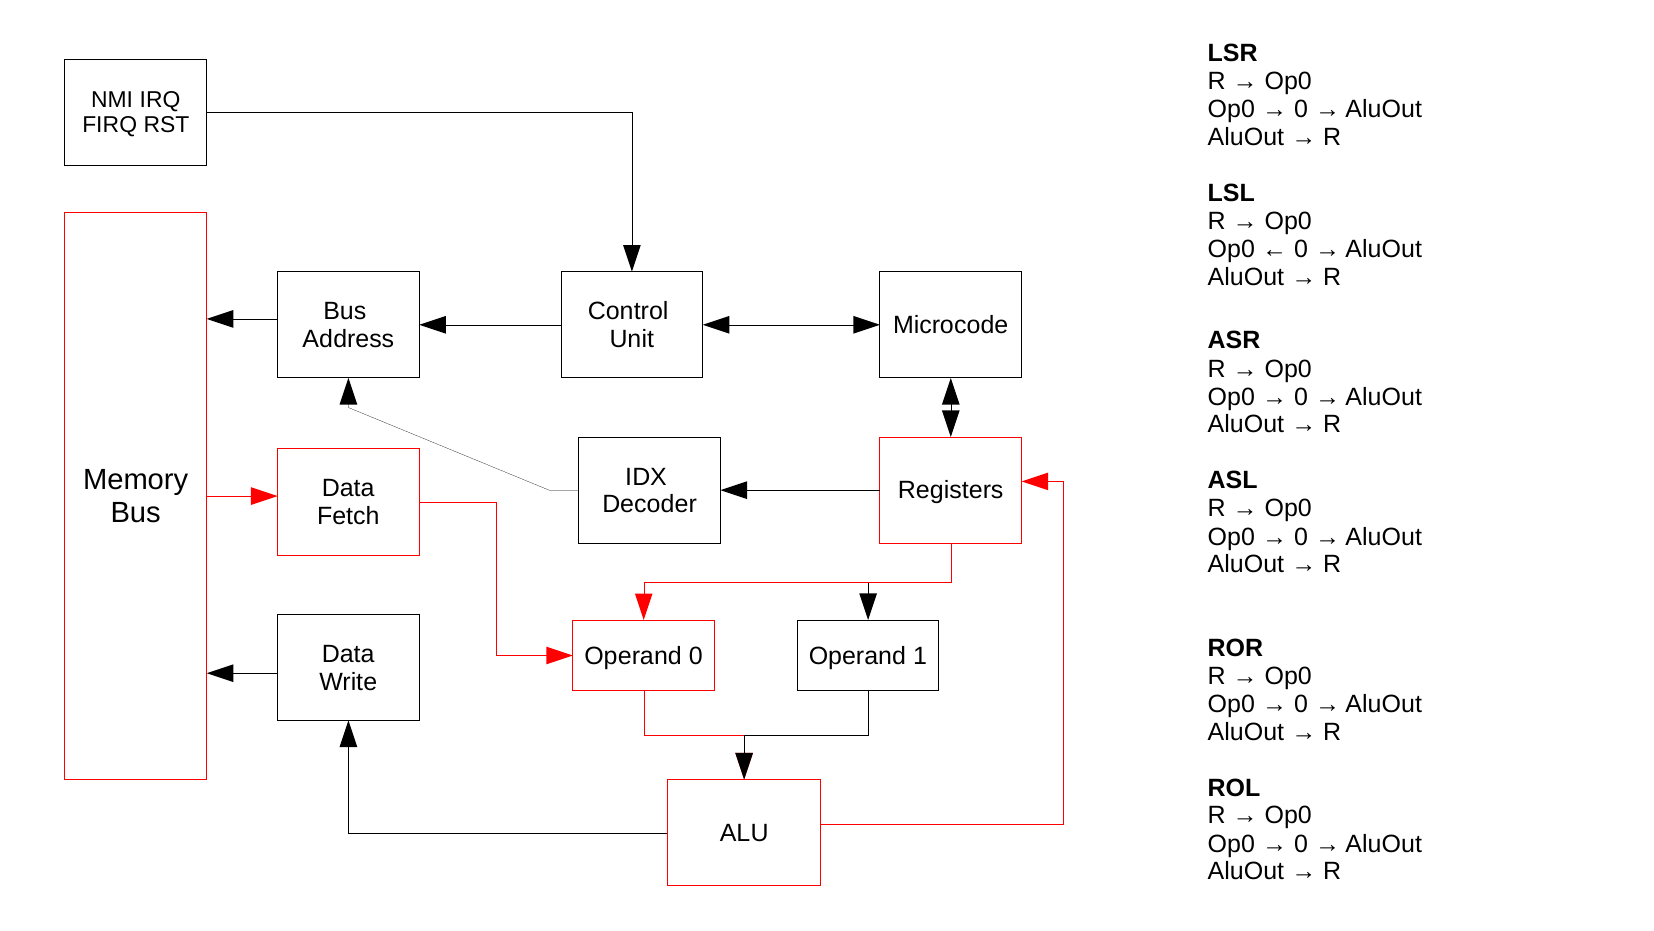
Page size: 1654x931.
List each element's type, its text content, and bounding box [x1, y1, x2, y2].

text_box NMI IRQ FIRQ RST [64, 59, 207, 166]
text_box Memory Bus [64, 212, 207, 780]
text_box ALU [667, 779, 821, 886]
text_box Operand 0 [572, 620, 715, 691]
text_box Registers [879, 437, 1022, 544]
text_box Bus Address [277, 271, 420, 378]
text_box IDX Decoder [578, 437, 721, 544]
text_box LSR R → Op0 Op0 → 0 → AluOut AluOut → R LSL R → Op0 Op0 ← 0 → AluOut AluOut → R [1192, 31, 1595, 298]
text_box Data Fetch [277, 448, 420, 556]
text_box Data Write [277, 614, 420, 721]
text_box ROR R → Op0 Op0 → 0 → AluOut AluOut → R ROL R → Op0 Op0 → 0 → AluOut AluOut → R [1192, 625, 1595, 893]
text_box Operand 1 [797, 620, 939, 691]
text_box Control Unit [561, 271, 703, 378]
text_box ASR R → Op0 Op0 → 0 → AluOut AluOut → R ASL R → Op0 Op0 → 0 → AluOut AluOut → R [1192, 318, 1595, 586]
text_box Microcode [879, 271, 1022, 378]
